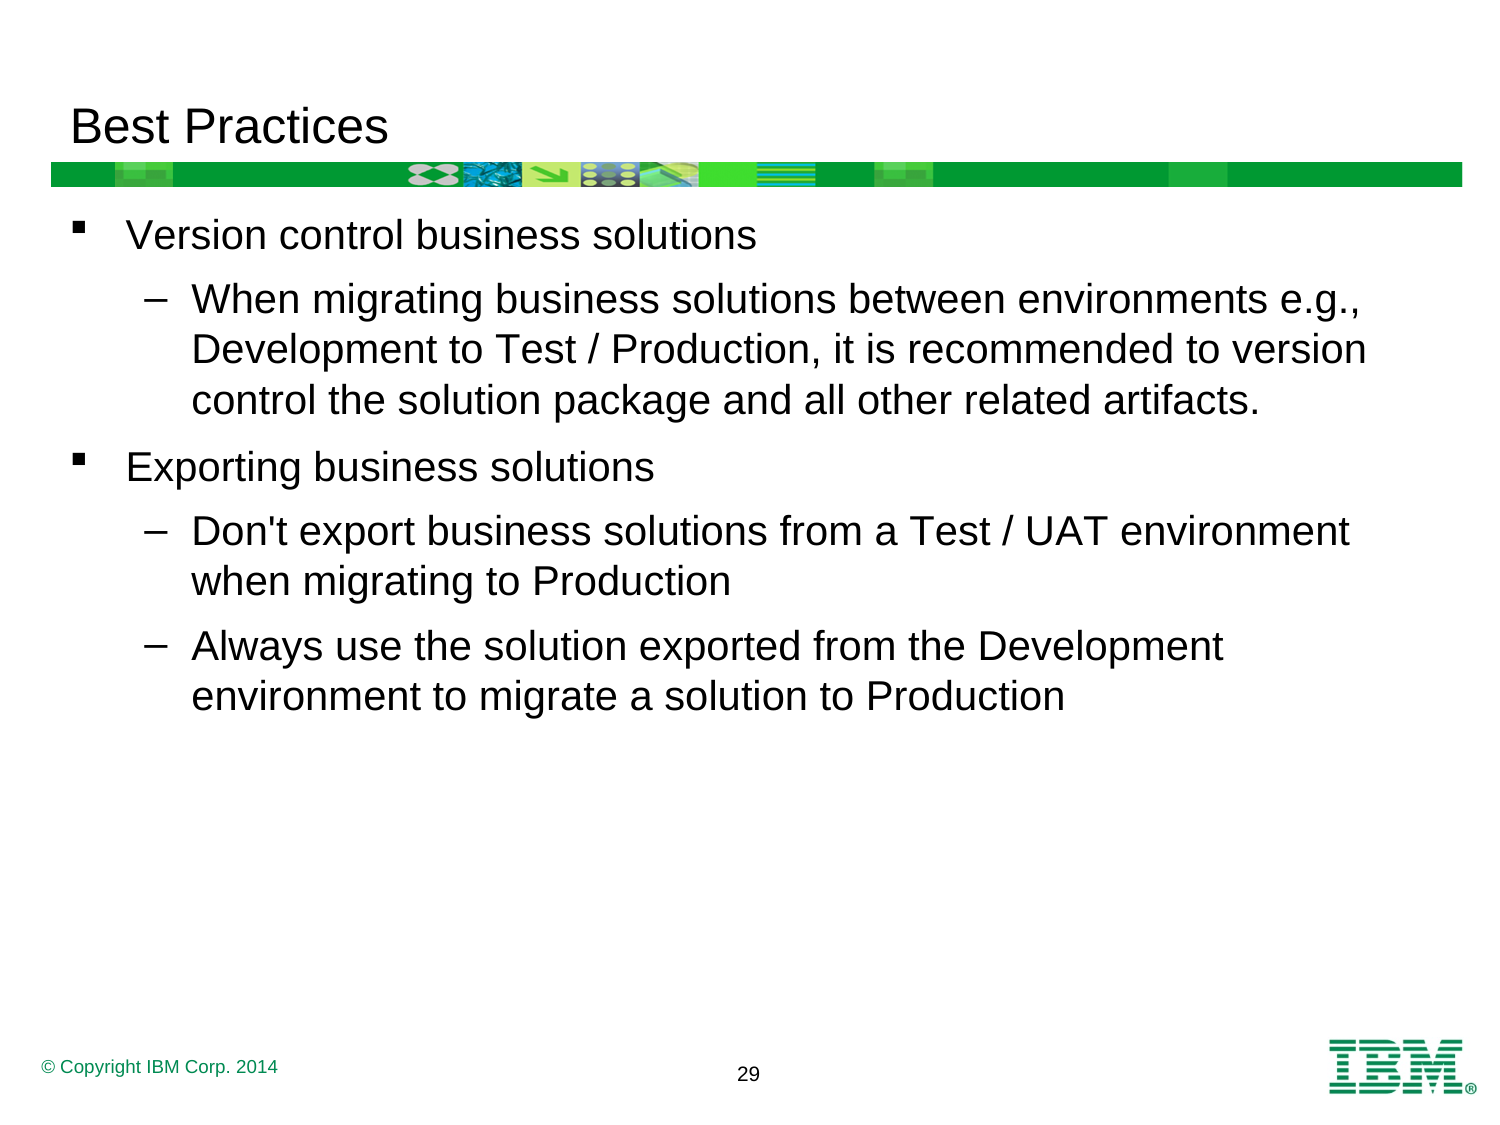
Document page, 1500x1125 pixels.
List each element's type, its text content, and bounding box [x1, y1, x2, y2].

list Version control business solutions When migrating business solutions between environments e.g., Development to Test / Production, it is recommended to version control the solution package and all other related artifacts. Exporting business solutions Don't export business solutions from a Test / UAT environment when migrating to Production Always use the solution exported from the Development environment to migrate a solution to Production [54, 197, 1456, 1036]
picture [50, 161, 1463, 189]
title Best Practices [54, 85, 1241, 162]
picture [1327, 1037, 1479, 1096]
